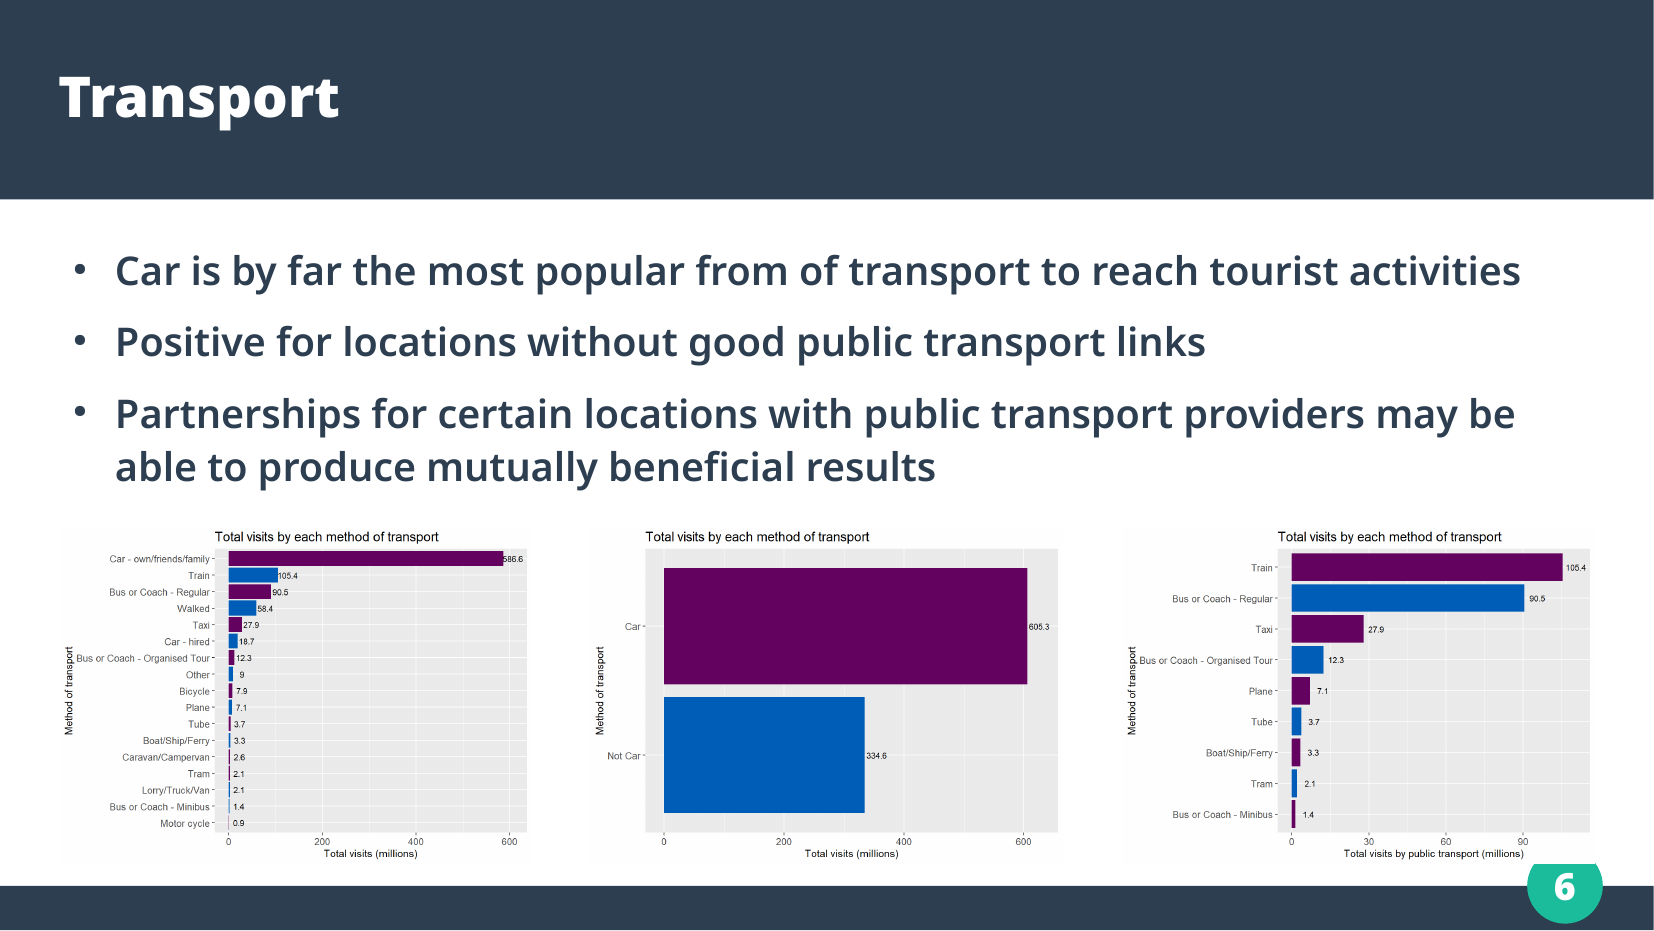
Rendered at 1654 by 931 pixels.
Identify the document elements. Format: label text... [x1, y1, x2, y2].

picture [59, 526, 532, 864]
list Car is by far the most popular from of transport to reach tourist activities Positive for locations without good public transport links Partnerships for certain locations with public transport providers may be able to produce mutually beneficial results [59, 243, 1595, 532]
picture [590, 526, 1063, 864]
picture [1122, 526, 1595, 864]
title Transport [59, 37, 1595, 155]
